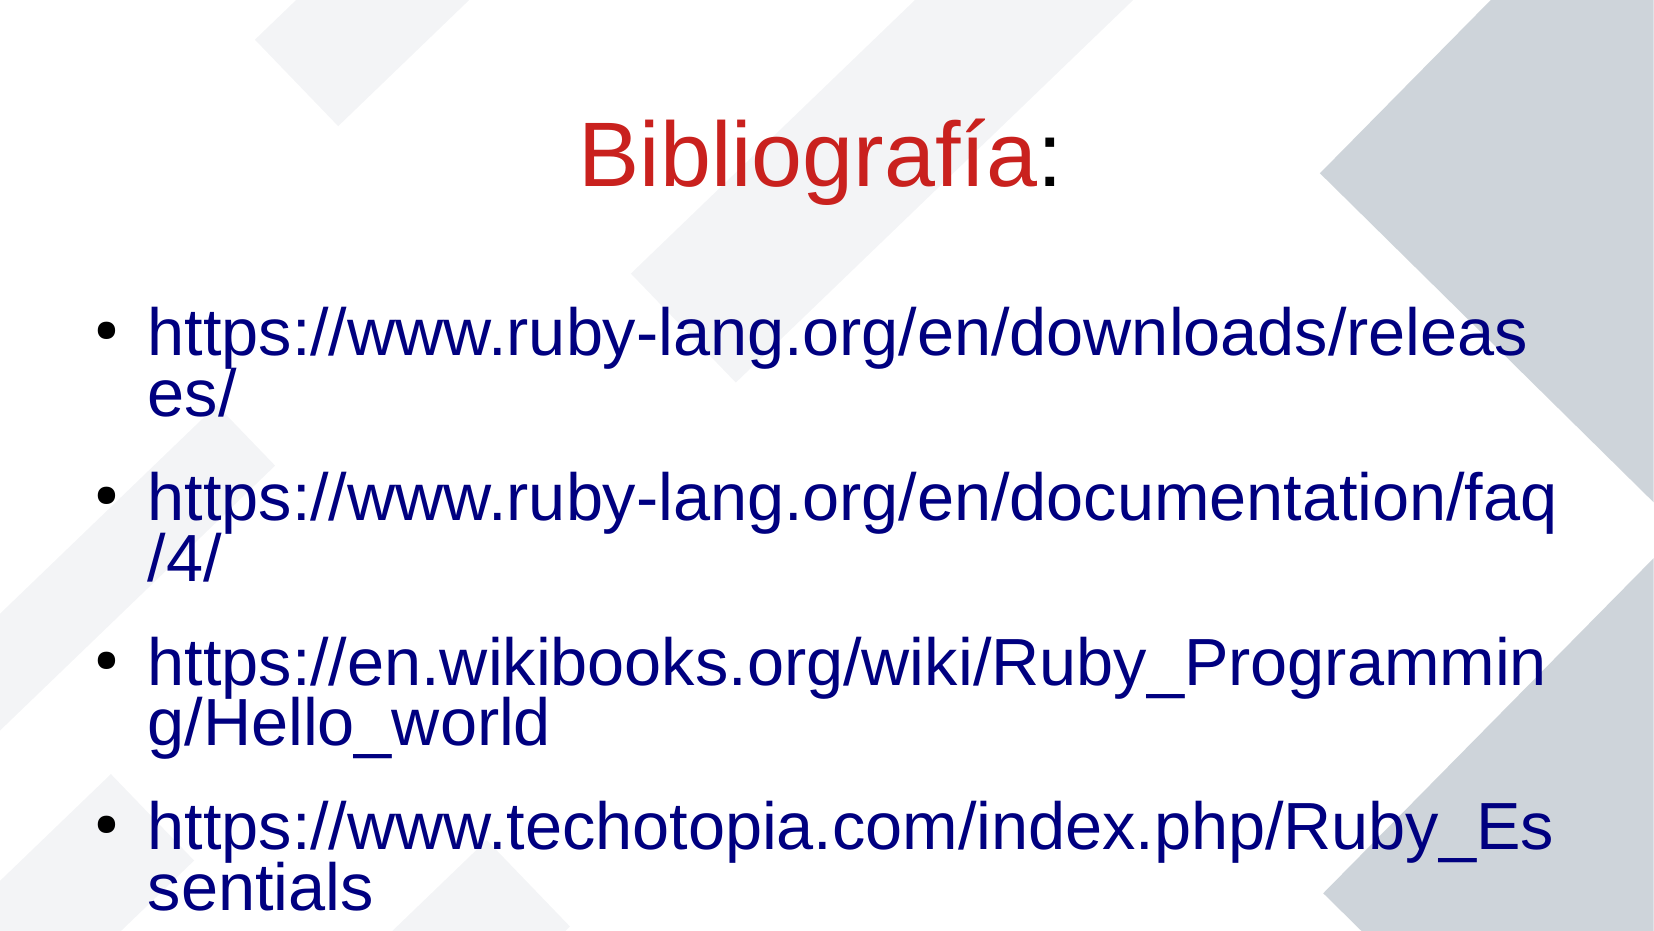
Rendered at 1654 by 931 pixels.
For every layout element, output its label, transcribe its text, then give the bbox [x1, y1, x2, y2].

list https://www.ruby-lang.org/en/downloads/releases/ https://www.ruby-lang.org/en/documentation/faq/4/ https://en.wikibooks.org/wiki/Ruby_Programming/Hello_world https://www.techotopia.com/index.php/Ruby_Essentials [76, 295, 1565, 835]
title Bibliografía: [76, 76, 1565, 233]
